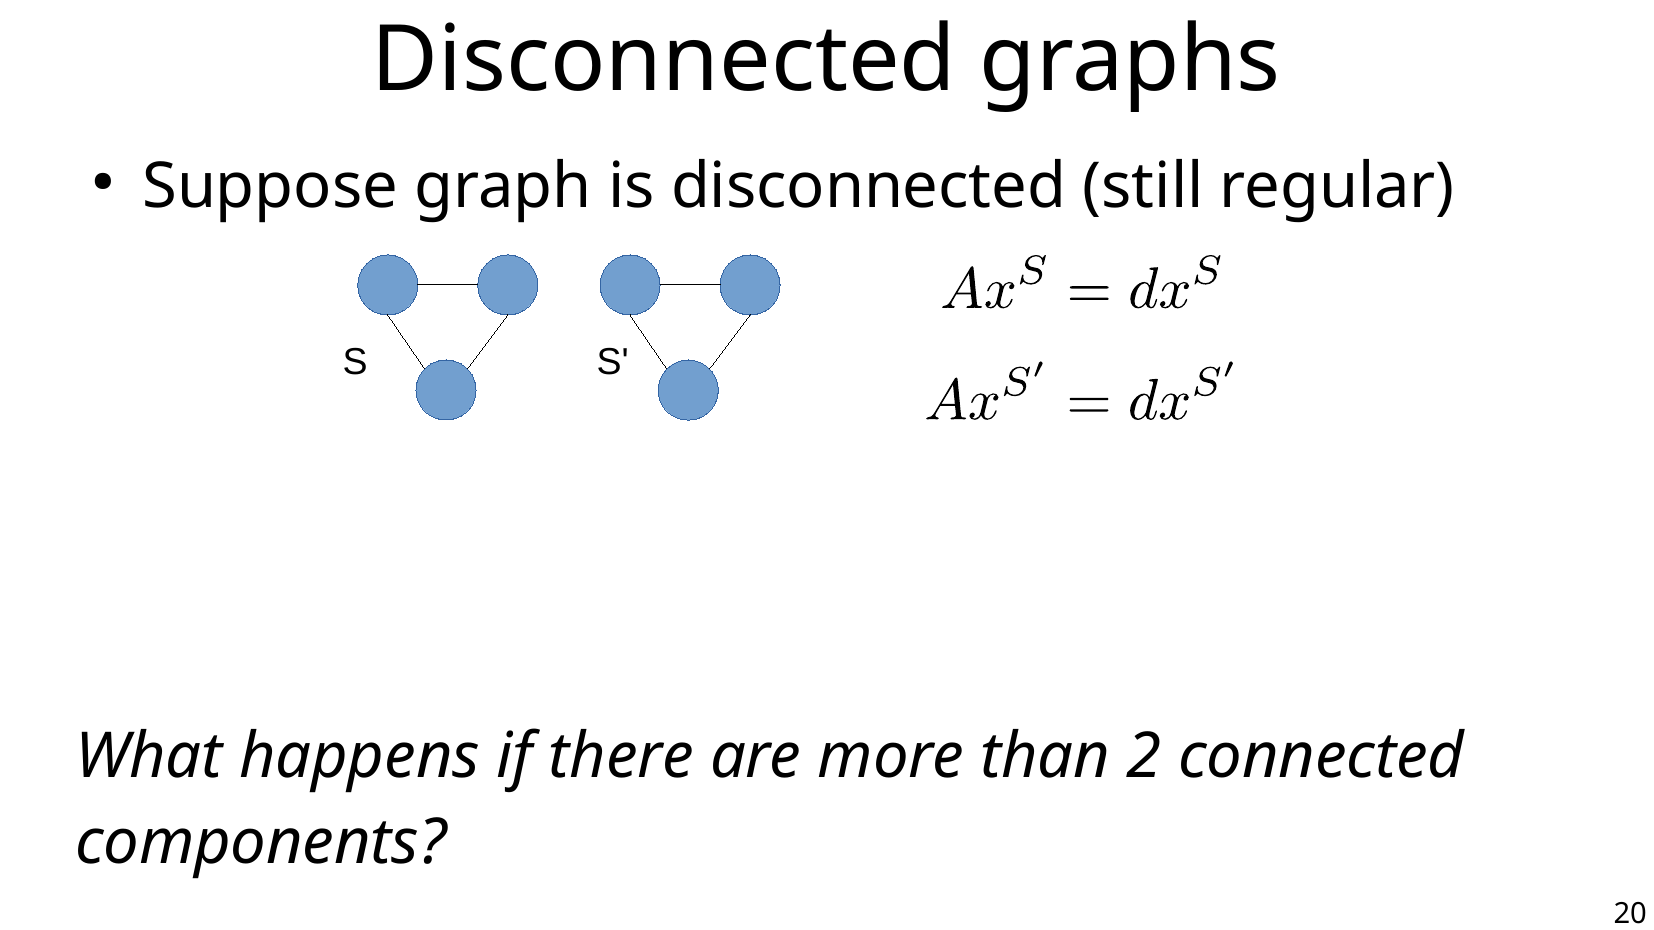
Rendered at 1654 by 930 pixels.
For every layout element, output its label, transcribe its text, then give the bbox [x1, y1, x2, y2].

text_box [600, 254, 661, 315]
text_box [357, 254, 418, 315]
text_box [924, 361, 1235, 420]
text_box S' [581, 333, 644, 390]
text_box [415, 359, 477, 420]
title Disconnected graphs [82, 3, 1571, 107]
text_box S [327, 333, 383, 390]
list Suppose graph is disconnected (still regular) What happens if there are more than 2 connected components? [75, 140, 1564, 886]
text_box [477, 254, 538, 315]
text_box [940, 255, 1223, 309]
text_box [658, 359, 719, 421]
text_box [720, 254, 781, 316]
